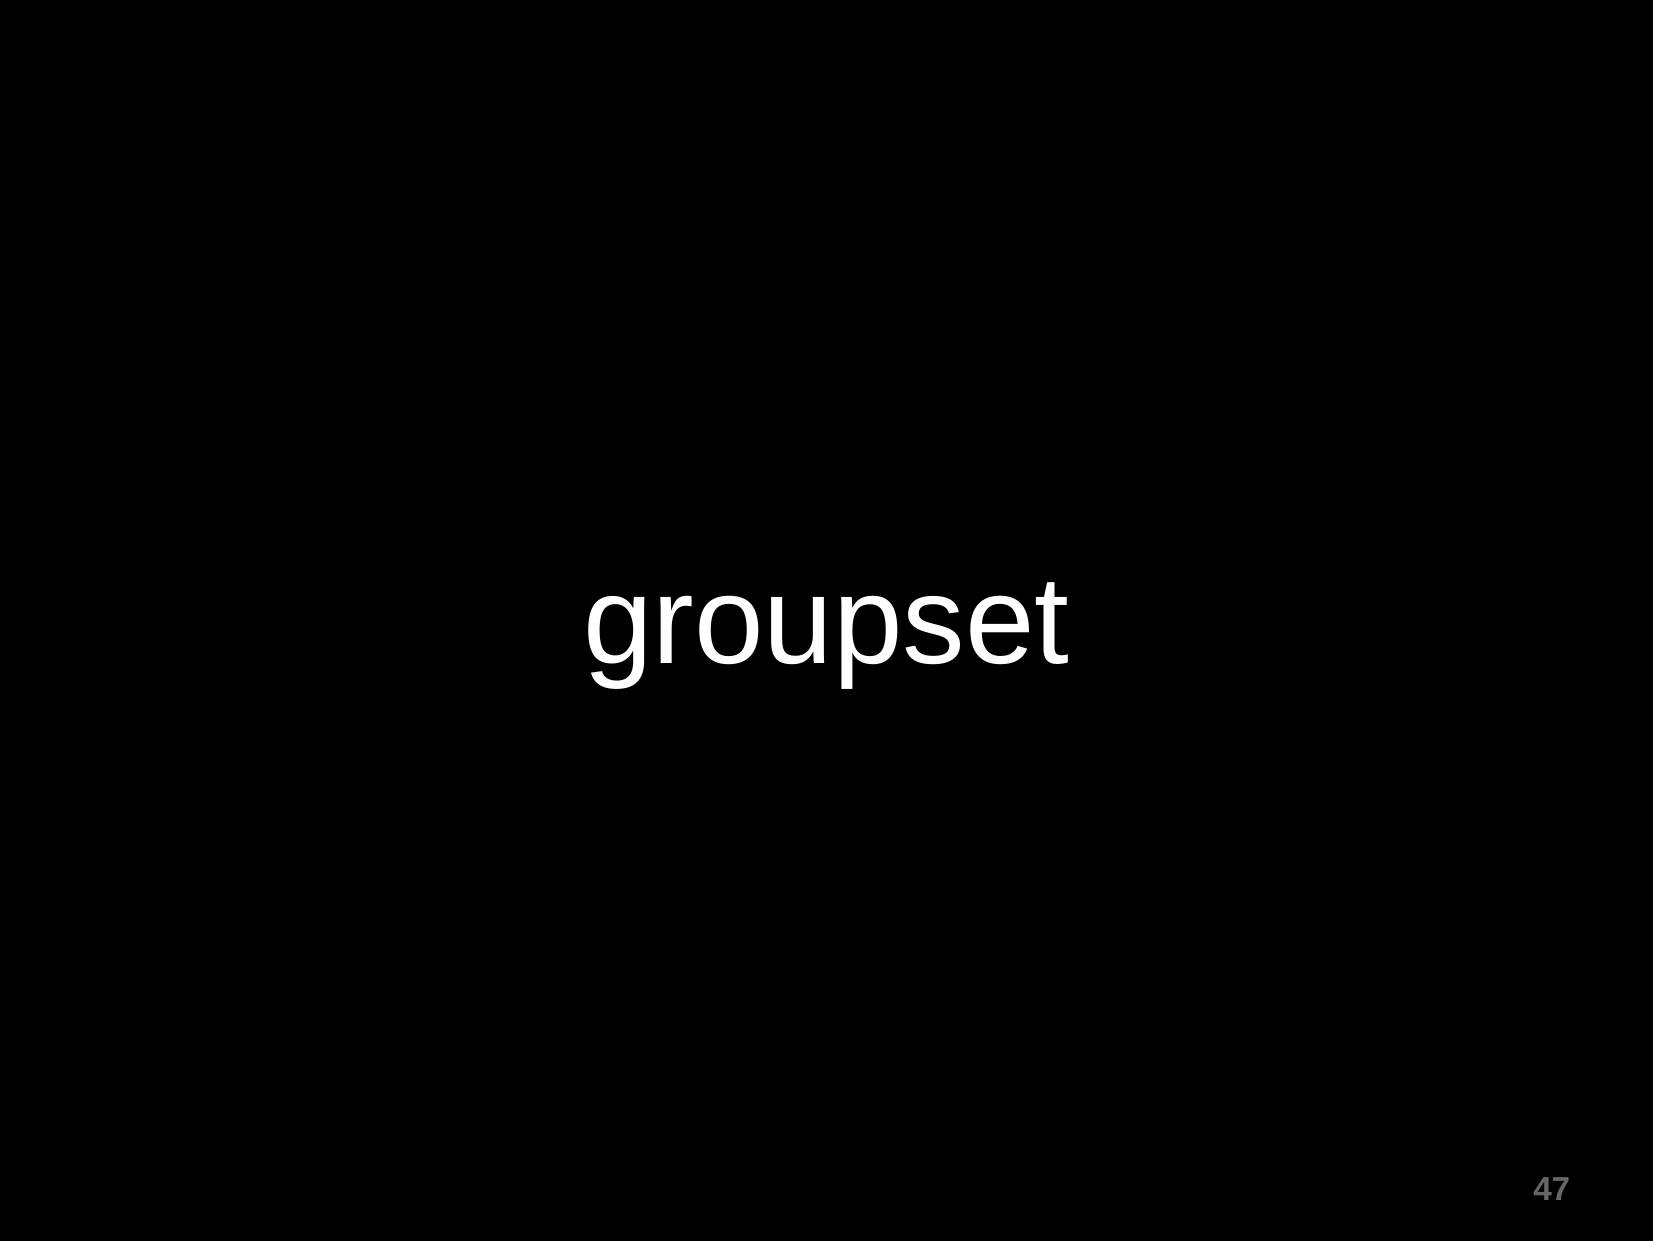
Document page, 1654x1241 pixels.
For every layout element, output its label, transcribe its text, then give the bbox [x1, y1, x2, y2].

text_box groupset [0, 542, 1653, 698]
